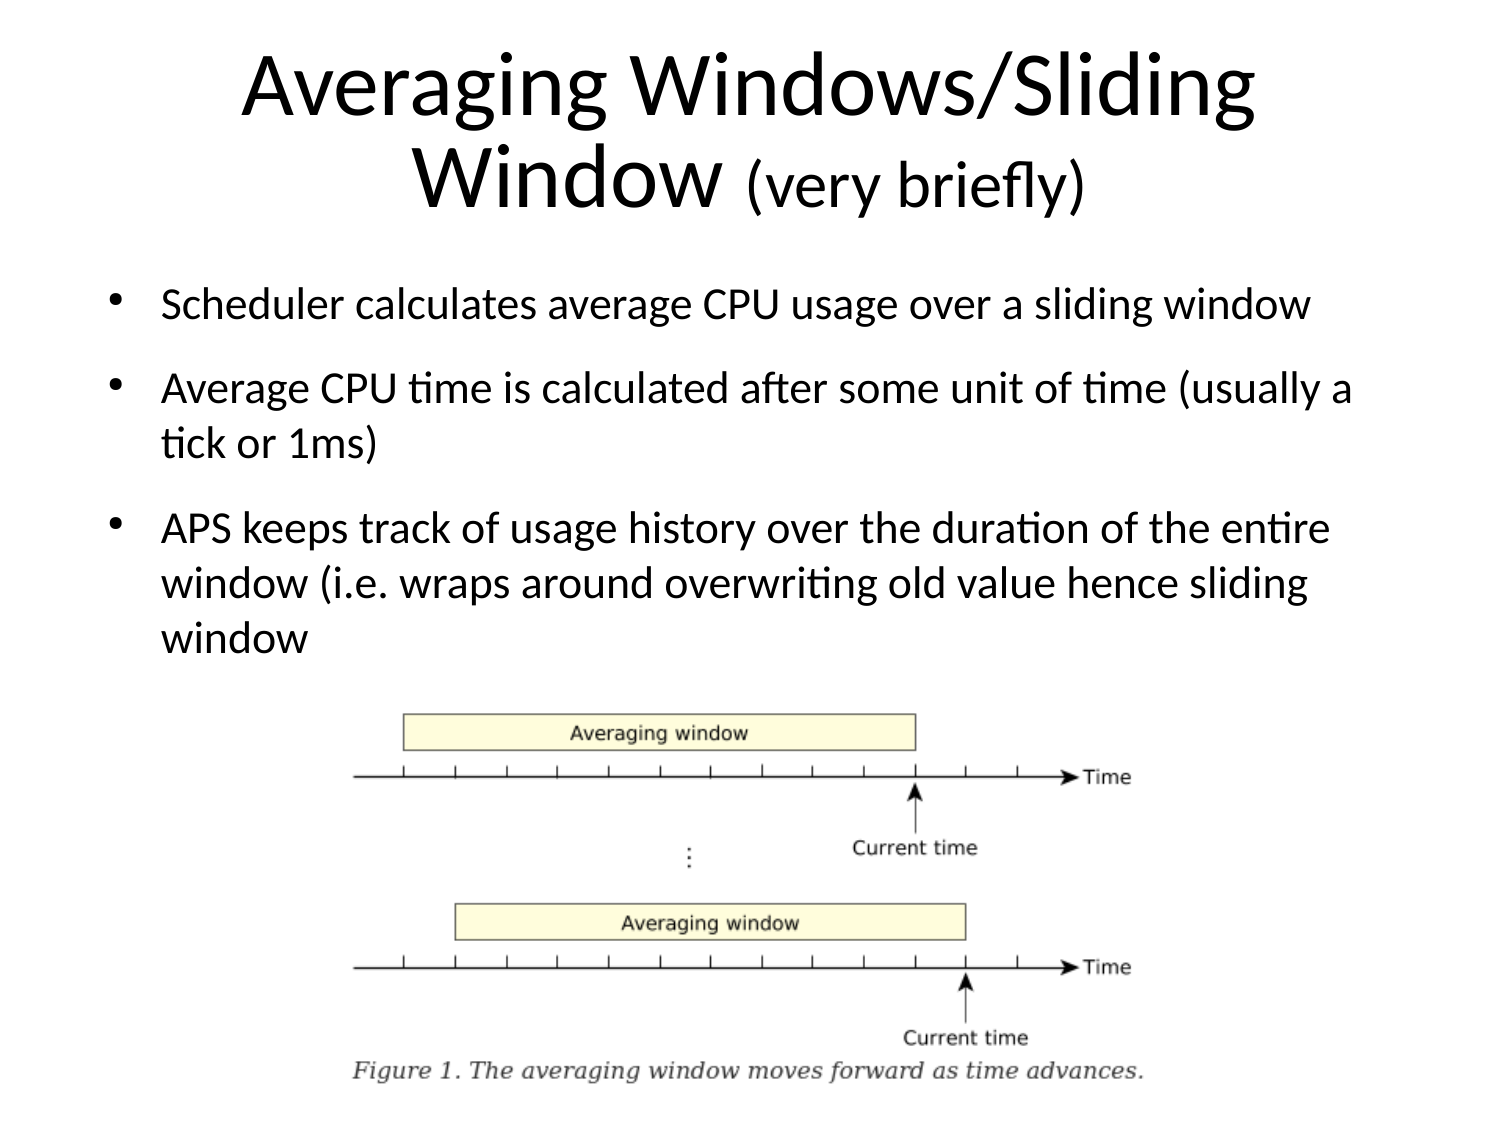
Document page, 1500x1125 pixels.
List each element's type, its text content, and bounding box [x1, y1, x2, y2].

title Averaging Windows/Sliding Window (very briefly) [75, 45, 1425, 233]
list Scheduler calculates average CPU usage over a sliding window Average CPU time is calculated after some unit of time (usually a tick or 1ms) APS keeps track of usage history over the duration of the entire window (i.e. wraps around overwriting old value hence sliding window [75, 265, 1426, 1009]
picture [339, 698, 1164, 1093]
